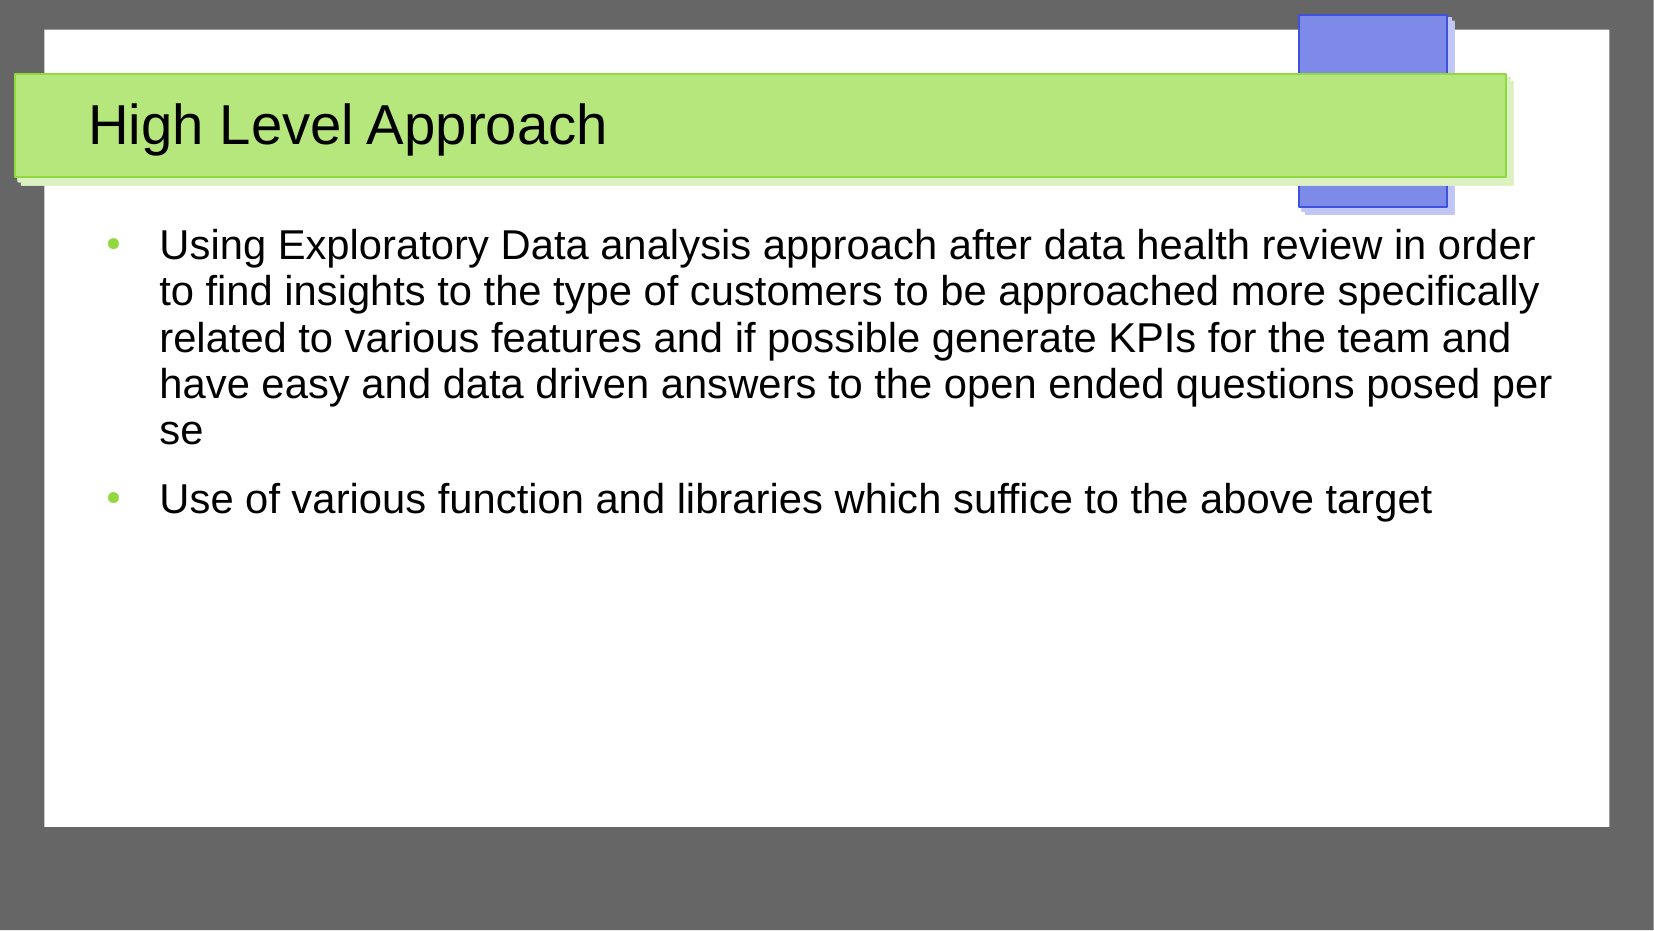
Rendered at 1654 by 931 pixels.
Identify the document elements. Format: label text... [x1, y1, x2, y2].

list Using Exploratory Data analysis approach after data health review in order to find insights to the type of customers to be approached more specifically related to various features and if possible generate KPIs for the team and have easy and data driven answers to the open ended questions posed per se Use of various function and libraries which suffice to the above target [88, 221, 1565, 813]
title High Level Approach [88, 73, 1506, 178]
